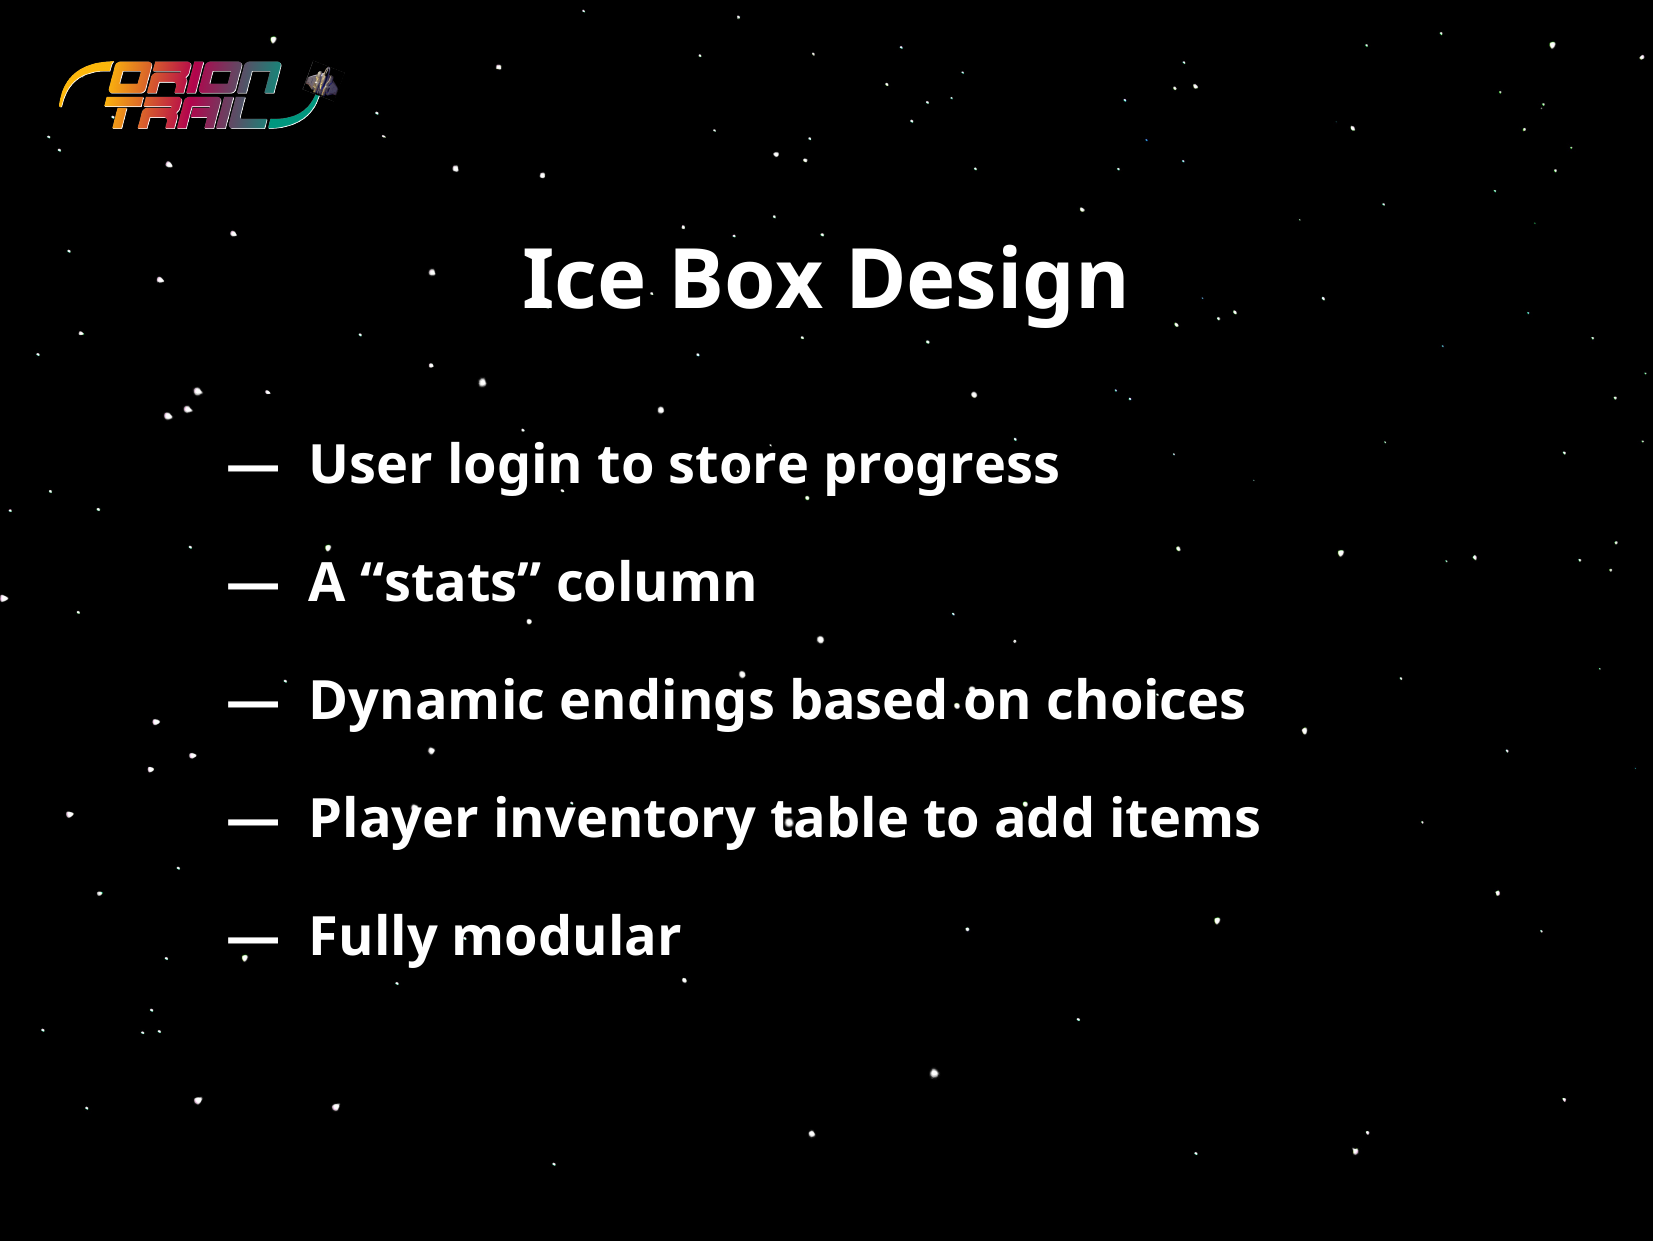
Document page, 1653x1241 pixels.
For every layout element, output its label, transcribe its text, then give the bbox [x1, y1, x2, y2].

text_box Ice Box Design [503, 209, 1150, 331]
picture [0, 0, 1653, 1241]
text_box — User login to store progress [211, 415, 1096, 503]
text_box — Dynamic endings based on choices [211, 652, 1286, 739]
text_box — A “stats” column [211, 534, 791, 621]
text_box — Player inventory table to add items [211, 770, 1294, 857]
text_box — Fully modular [211, 888, 708, 976]
